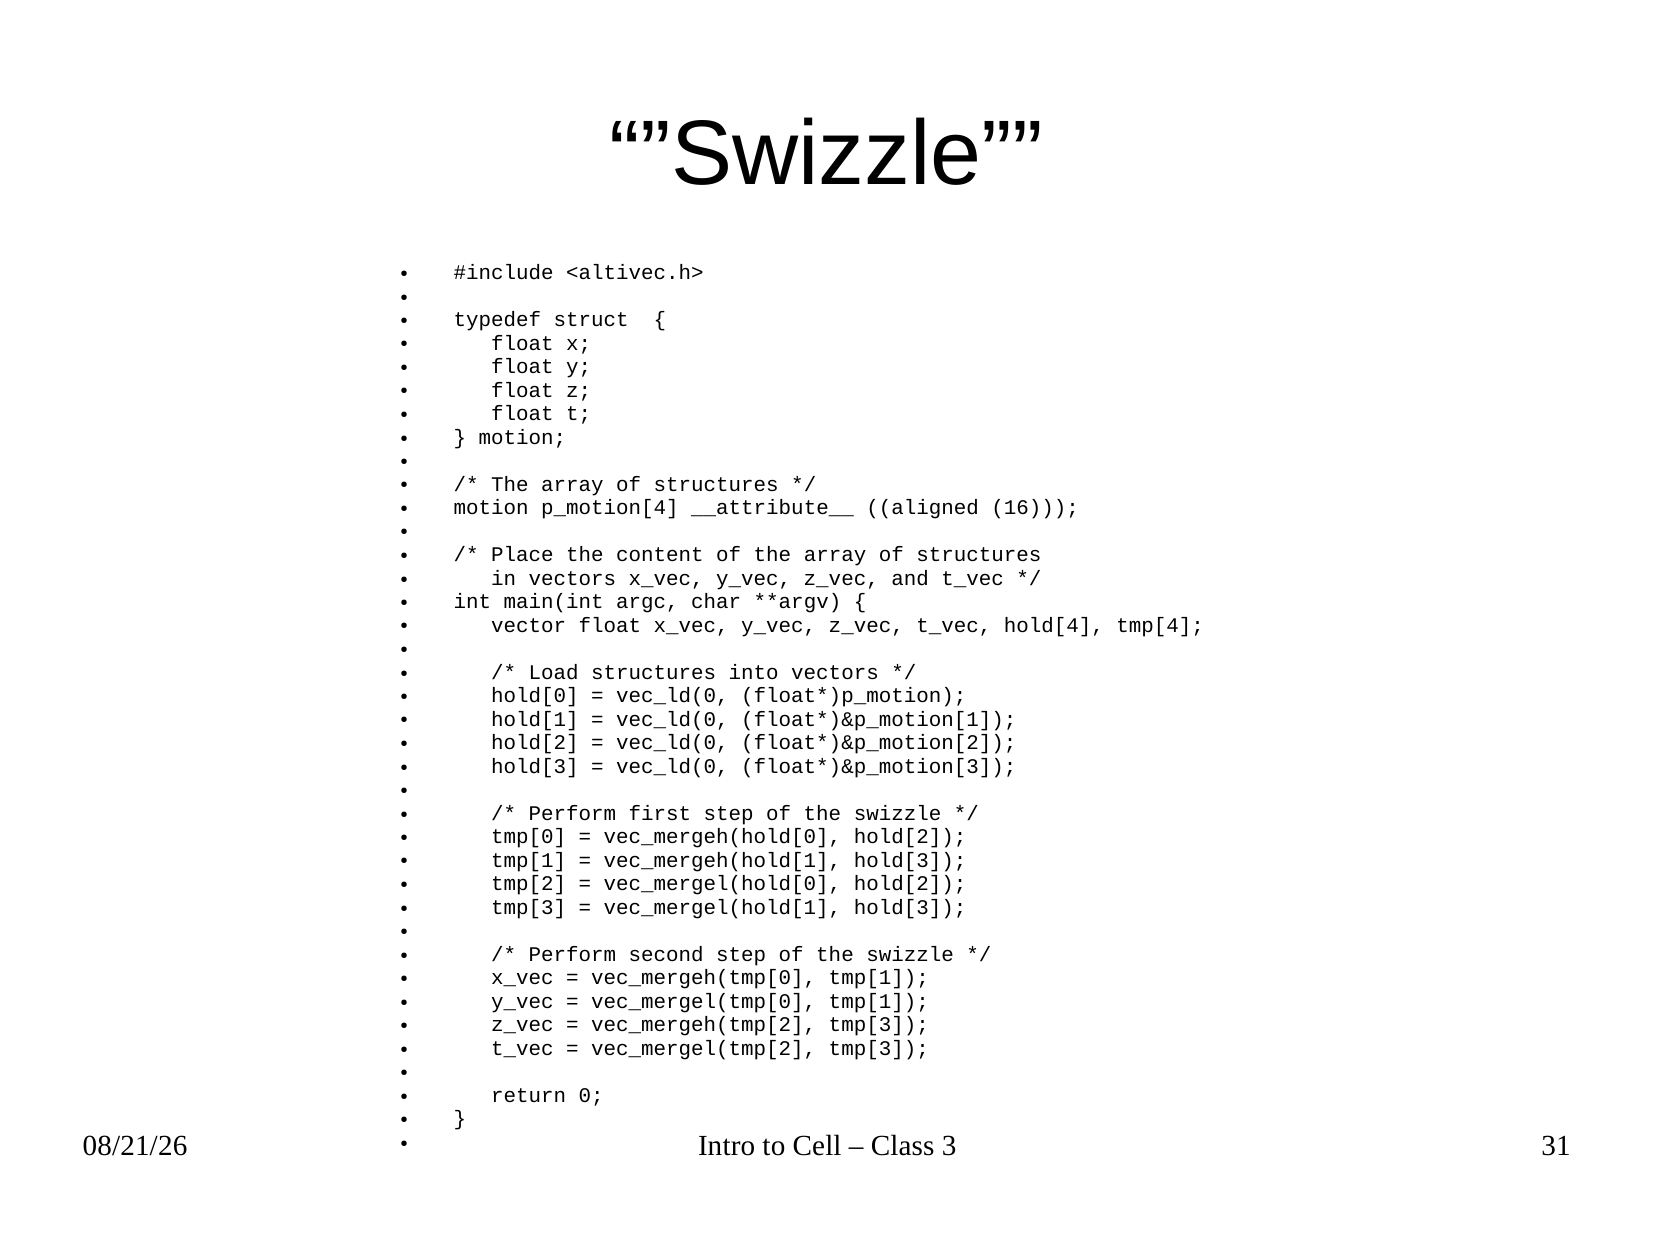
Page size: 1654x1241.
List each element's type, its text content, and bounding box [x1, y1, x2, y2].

title “”Swizzle”” [82, 49, 1571, 257]
list #include <altivec.h> typedef struct { float x; float y; float z; float t; } motion; /* The array of structures */ motion p_motion[4] __attribute__ ((aligned (16))); /* Place the content of the array of structures in vectors x_vec, y_vec, z_vec, and t_vec */ int main(int argc, char **argv) { vector float x_vec, y_vec, z_vec, t_vec, hold[4], tmp[4]; /* Load structures into vectors */ hold[0] = vec_ld(0, (float*)p_motion); hold[1] = vec_ld(0, (float*)&p_motion[1]); hold[2] = vec_ld(0, (float*)&p_motion[2]); hold[3] = vec_ld(0, (float*)&p_motion[3]); /* Perform first step of the swizzle */ tmp[0] = vec_mergeh(hold[0], hold[2]); tmp[1] = vec_mergeh(hold[1], hold[3]); tmp[2] = vec_mergel(hold[0], hold[2]); tmp[3] = vec_mergel(hold[1], hold[3]); /* Perform second step of the swizzle */ x_vec = vec_mergeh(tmp[0], tmp[1]); y_vec = vec_mergel(tmp[0], tmp[1]); z_vec = vec_mergeh(tmp[2], tmp[3]); t_vec = vec_mergel(tmp[2], tmp[3]); return 0; } [382, 262, 1388, 1100]
